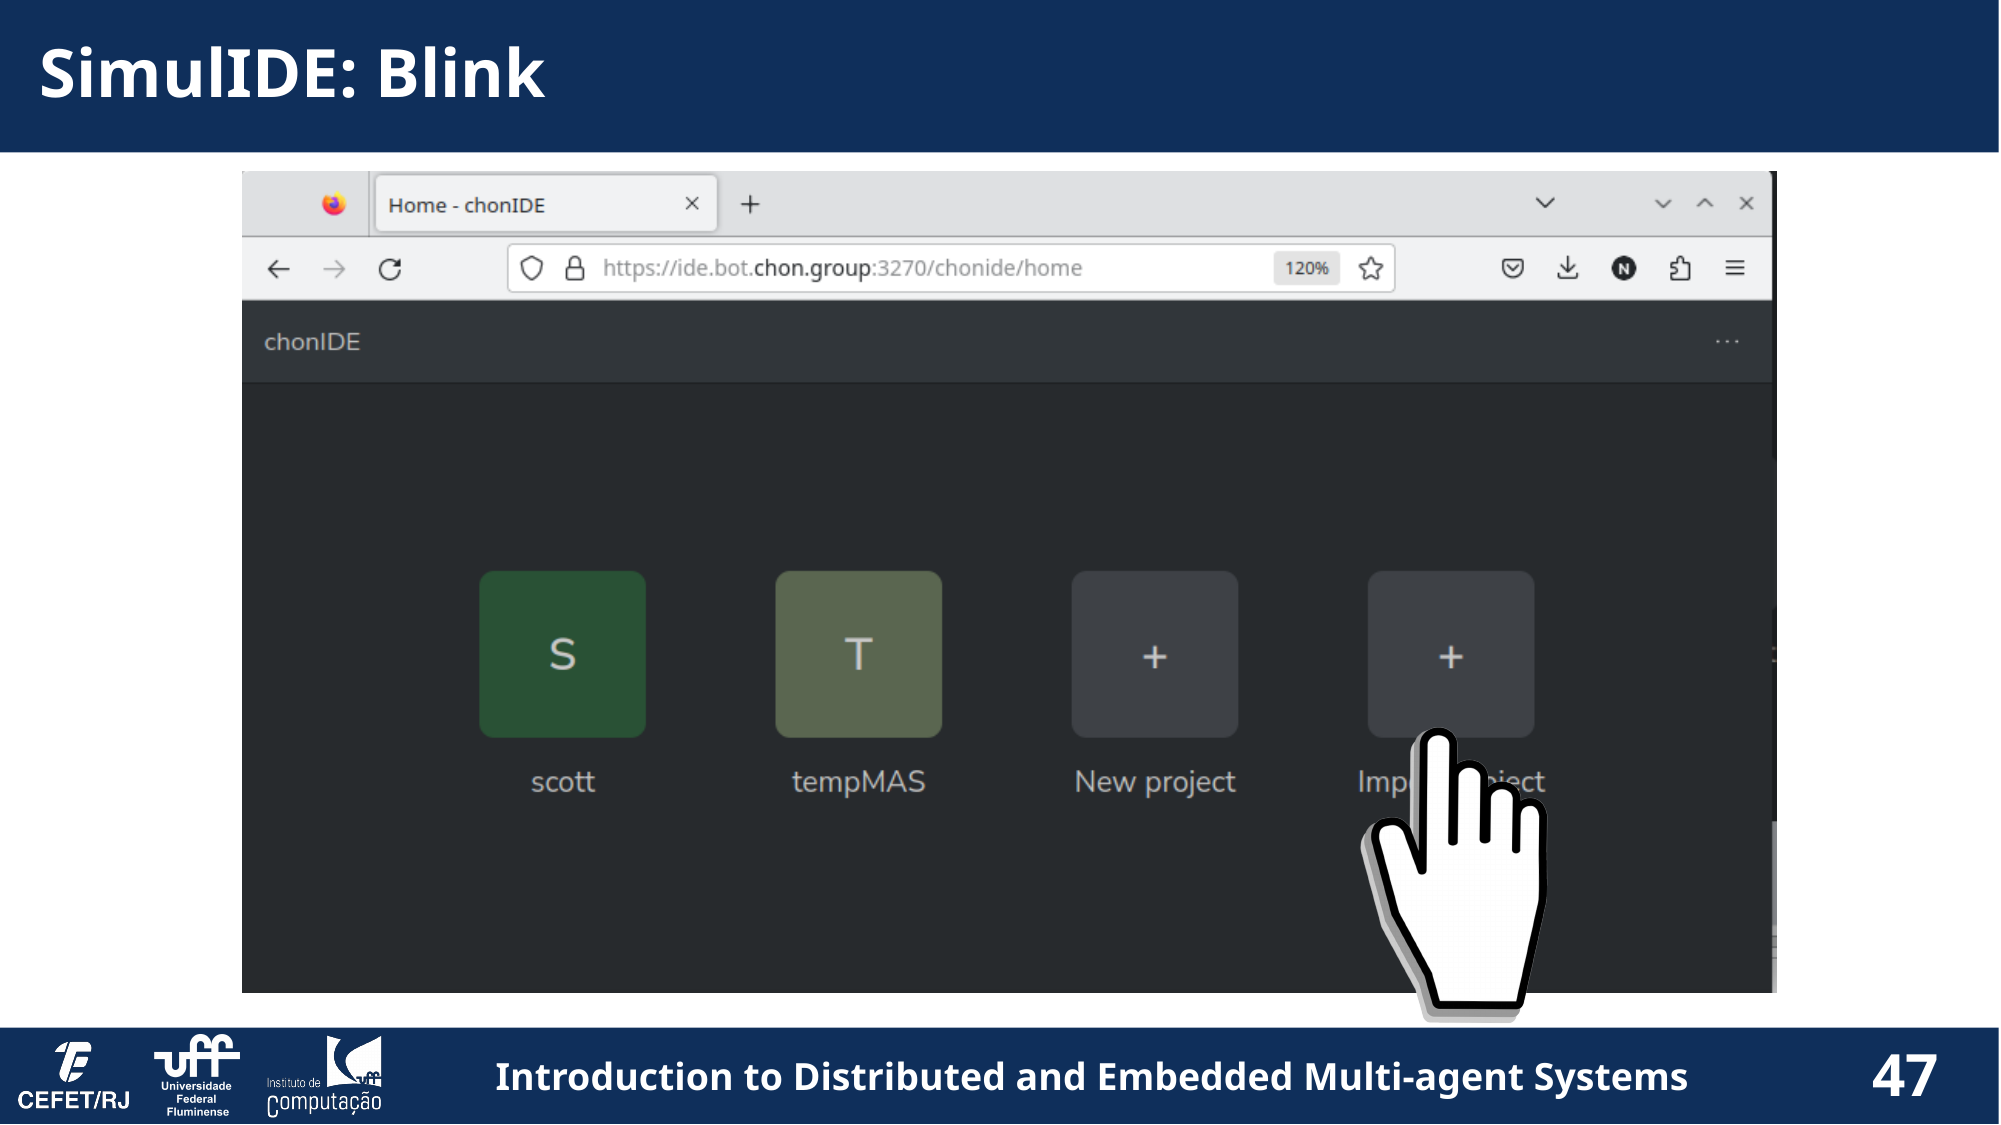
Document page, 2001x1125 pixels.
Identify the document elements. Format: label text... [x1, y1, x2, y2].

picture [242, 171, 1777, 1024]
text_box SimulIDE: Blink [25, 23, 1998, 116]
picture [265, 1033, 383, 1118]
picture [153, 1033, 241, 1121]
picture [18, 1021, 129, 1125]
